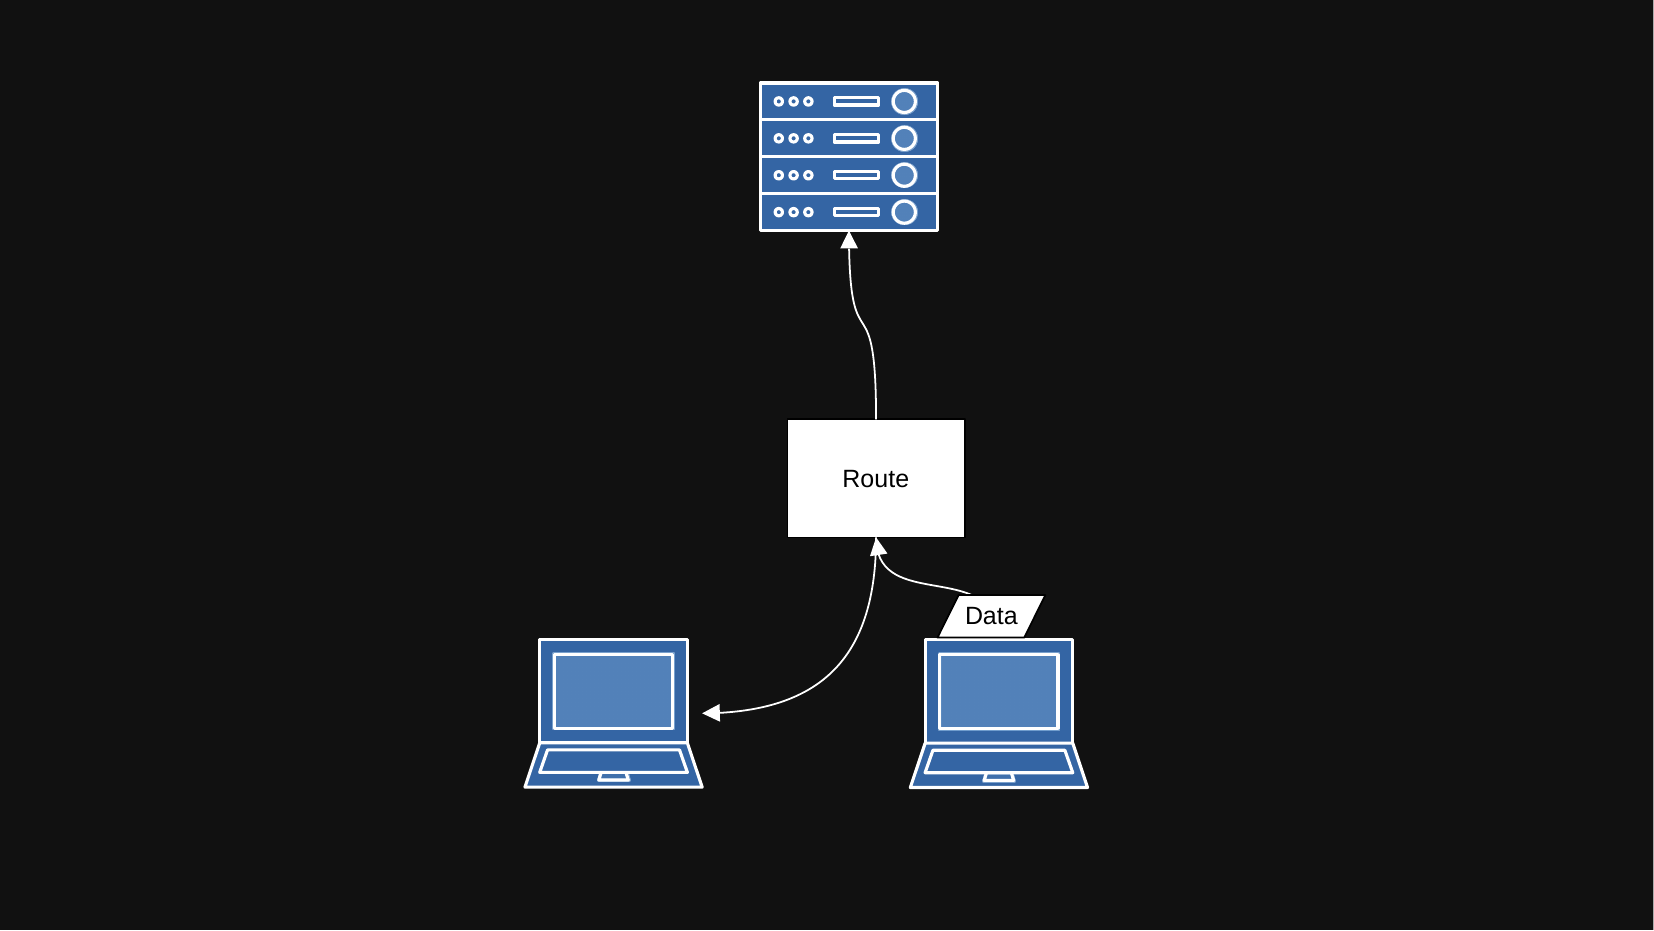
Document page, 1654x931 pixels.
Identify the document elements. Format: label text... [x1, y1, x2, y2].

text_box Data [937, 595, 1046, 638]
text_box [524, 639, 703, 788]
text_box Route [787, 419, 965, 538]
text_box [910, 639, 1088, 788]
text_box [760, 82, 938, 231]
